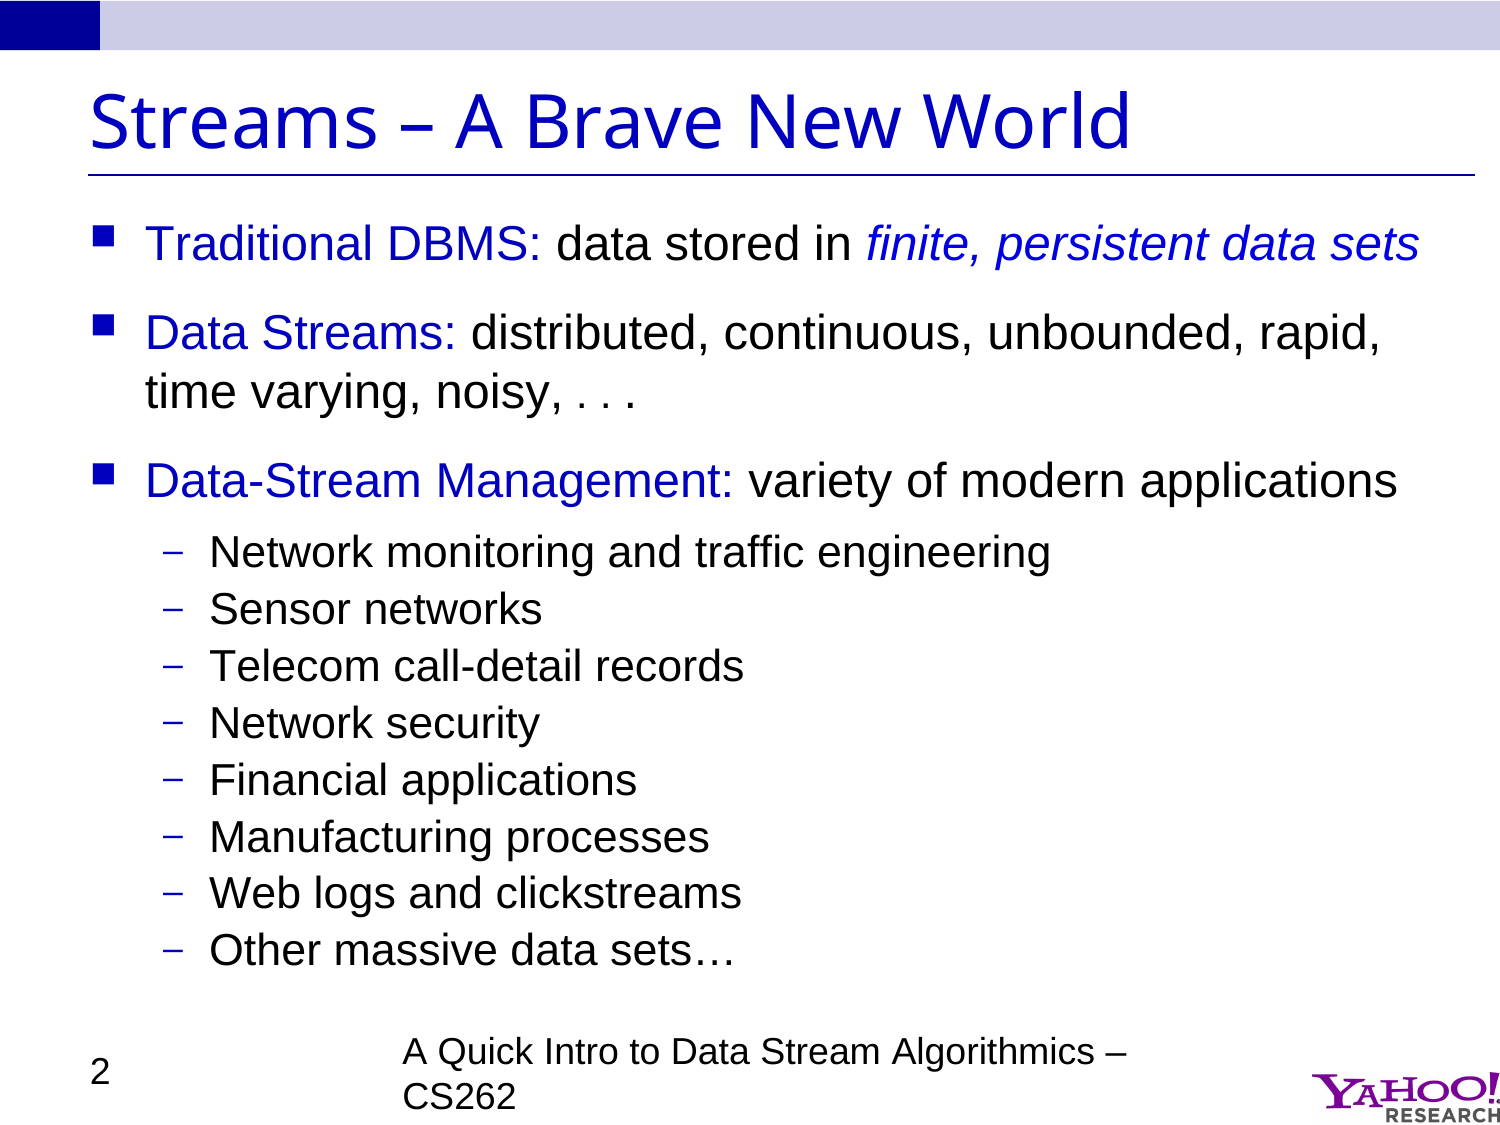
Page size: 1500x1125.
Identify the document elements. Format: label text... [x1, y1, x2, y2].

text_box Traditional DBMS: data stored in finite, persistent data sets Data Streams: distributed, continuous, unbounded, rapid, time varying, noisy, . . . Data-Stream Management: variety of modern applications Network monitoring and traffic engineering Sensor networks Telecom call-detail records Network security Financial applications Manufacturing processes Web logs and clickstreams Other massive data sets… [75, 203, 1500, 988]
picture [1312, 1072, 1500, 1125]
title Streams – A Brave New World [75, 50, 1500, 188]
